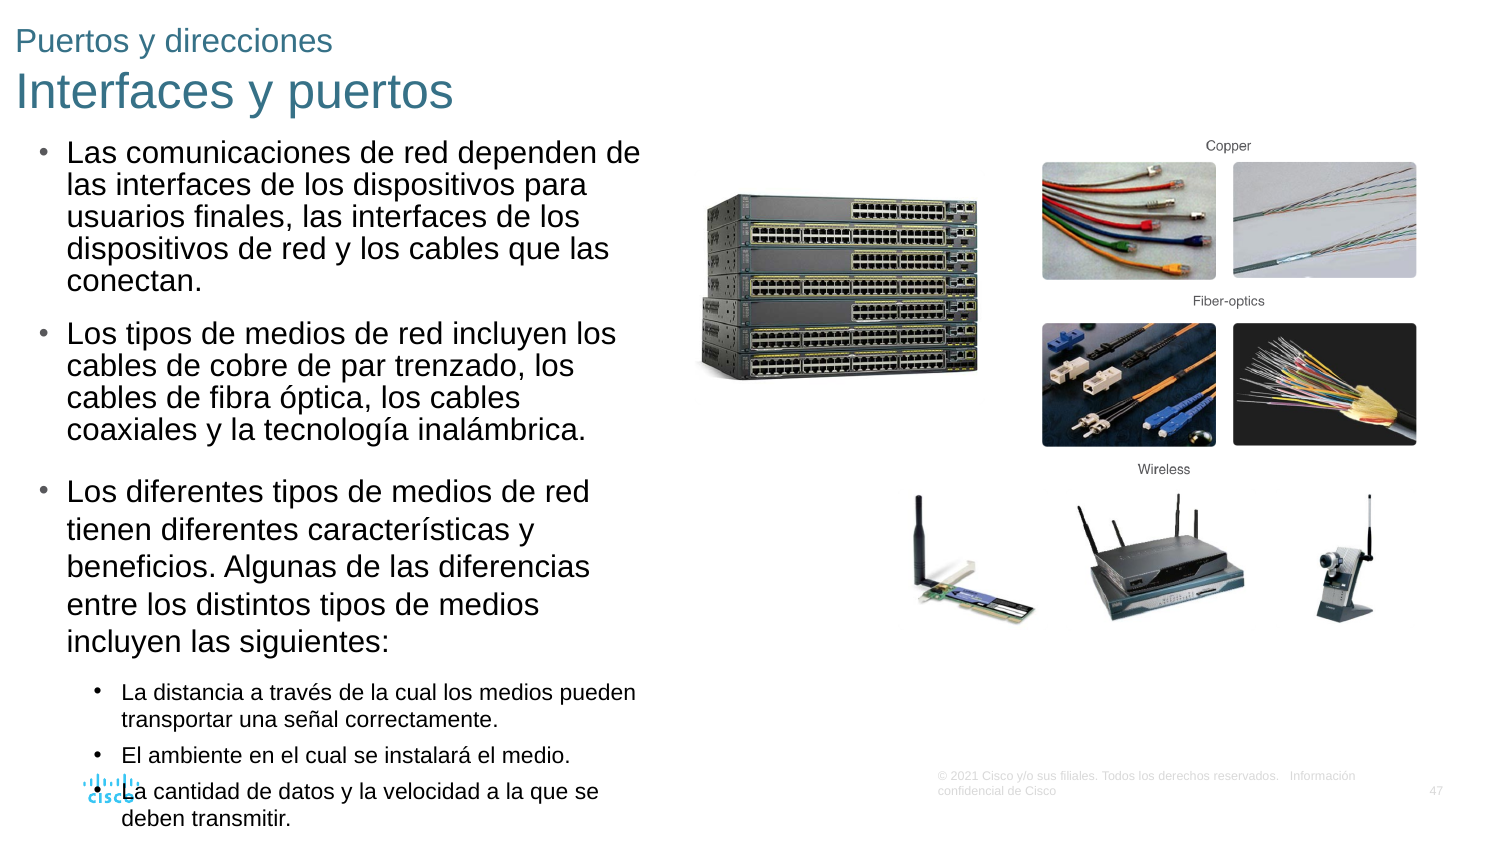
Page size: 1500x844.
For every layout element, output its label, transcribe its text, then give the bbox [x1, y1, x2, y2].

picture [676, 130, 1430, 645]
title Puertos y direcciones Interfaces y puertos [0, 6, 1500, 131]
list Las comunicaciones de red dependen de las interfaces de los dispositivos para usuarios finales, las interfaces de los dispositivos de red y los cables que las conectan. Los tipos de medios de red incluyen los cables de cobre de par trenzado, los cables de fibra óptica, los cables coaxiales y la tecnología inalámbrica. Los diferentes tipos de medios de red tienen diferentes características y beneficios. Algunas de las diferencias entre los distintos tipos de medios incluyen las siguientes: La distancia a través de la cual los medios pueden transportar una señal correctamente. El ambiente en el cual se instalará el medio. La cantidad de datos y la velocidad a la que se deben transmitir. El costo de los medios y de la instalación. [23, 131, 677, 759]
